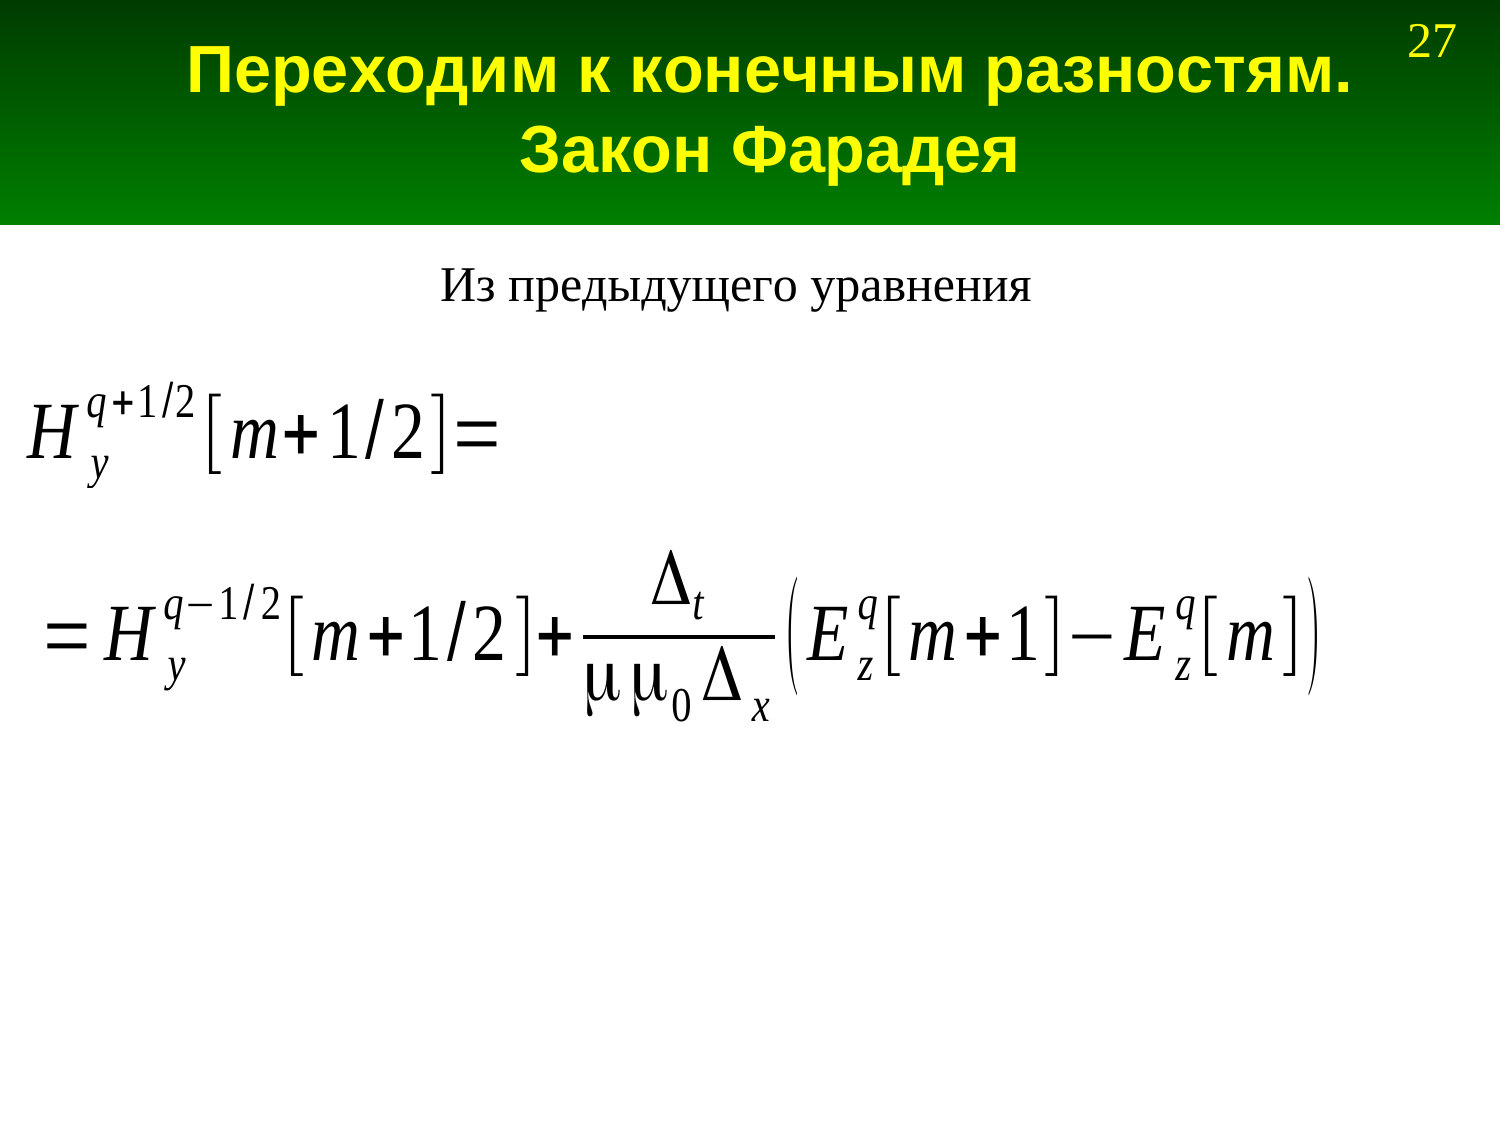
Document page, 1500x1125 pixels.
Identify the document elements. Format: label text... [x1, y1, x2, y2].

title Переходим к конечным разностям. Закон Фарадея [100, 0, 1441, 249]
chart [23, 543, 1336, 733]
text_box Из предыдущего уравнения [425, 249, 1047, 319]
chart [5, 372, 523, 488]
